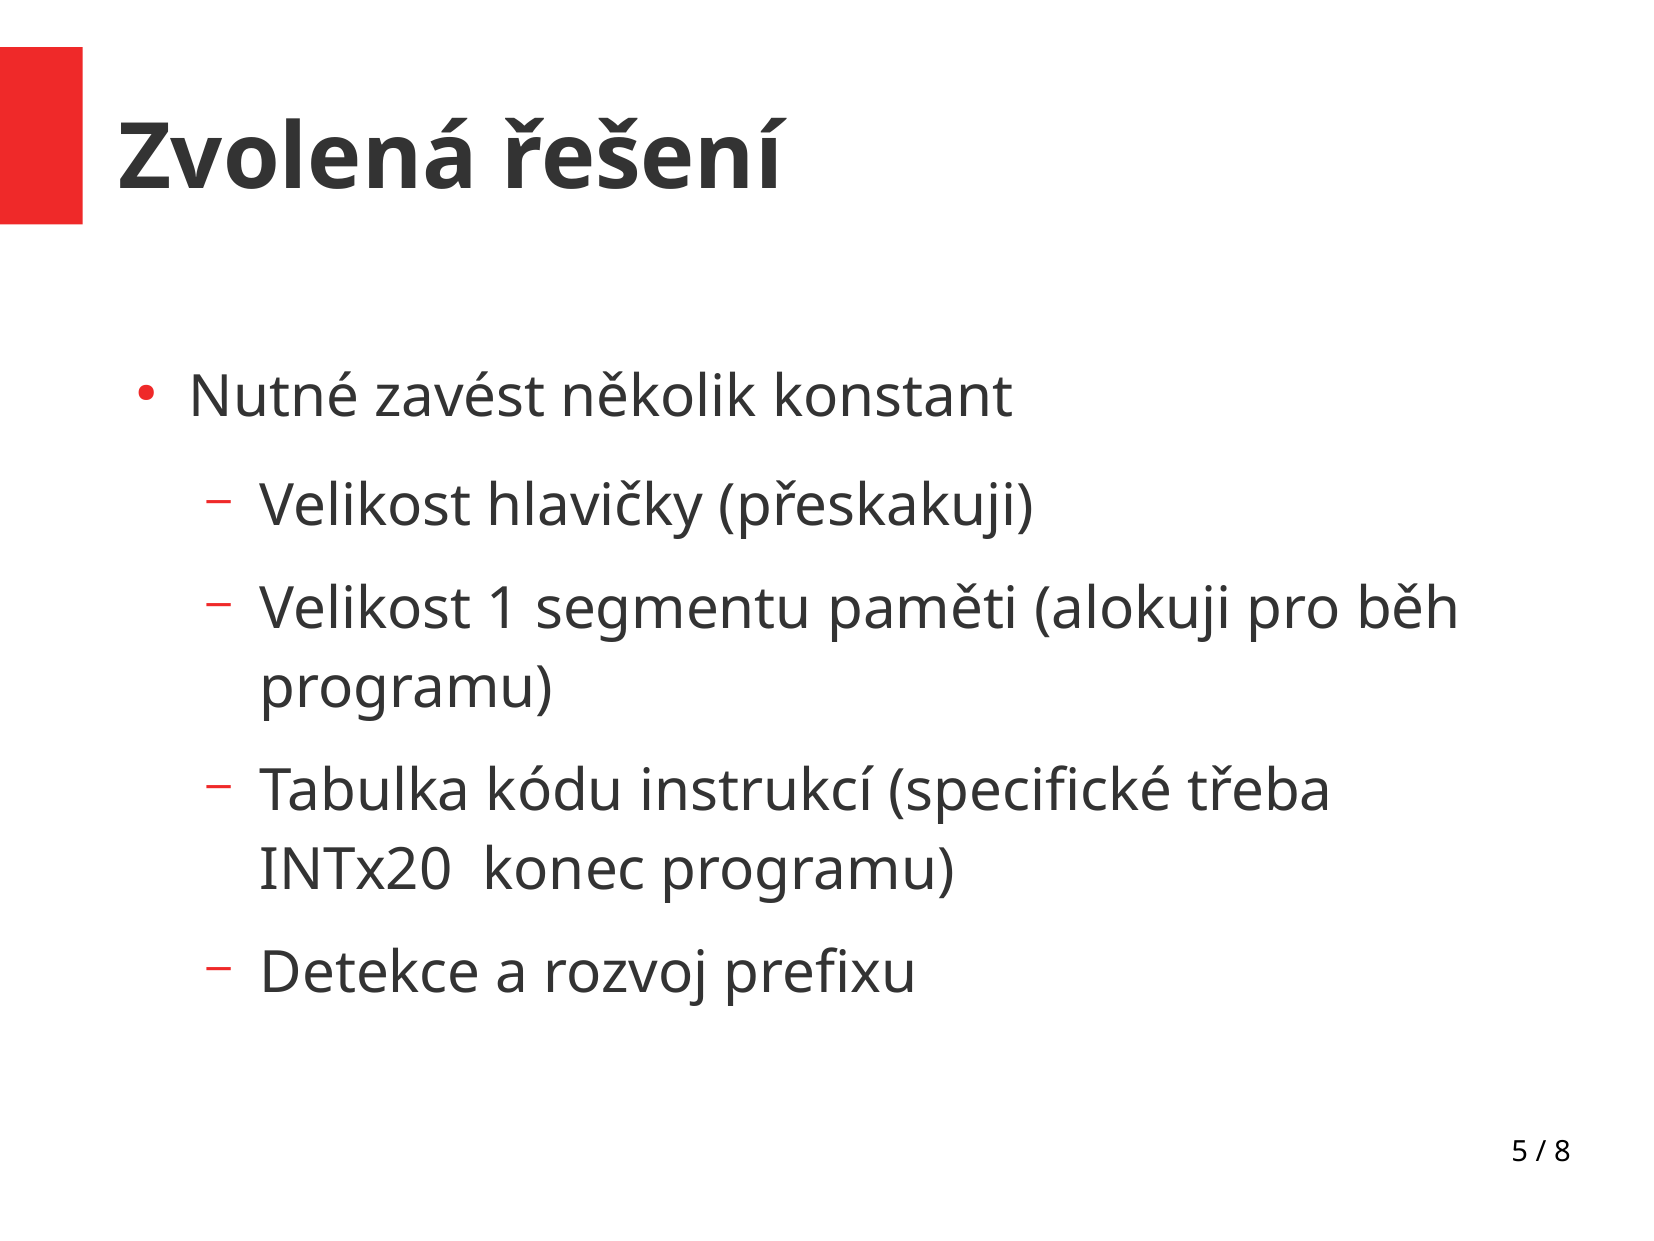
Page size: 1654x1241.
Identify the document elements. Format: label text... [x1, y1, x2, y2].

list Nutné zavést několik konstant Velikost hlavičky (přeskakuji) Velikost 1 segmentu paměti (alokuji pro běh programu) Tabulka kódu instrukcí (specifické třeba INTx20 konec programu) Detekce a rozvoj prefixu [118, 354, 1536, 1074]
title Zvolená řešení [118, 49, 1571, 257]
